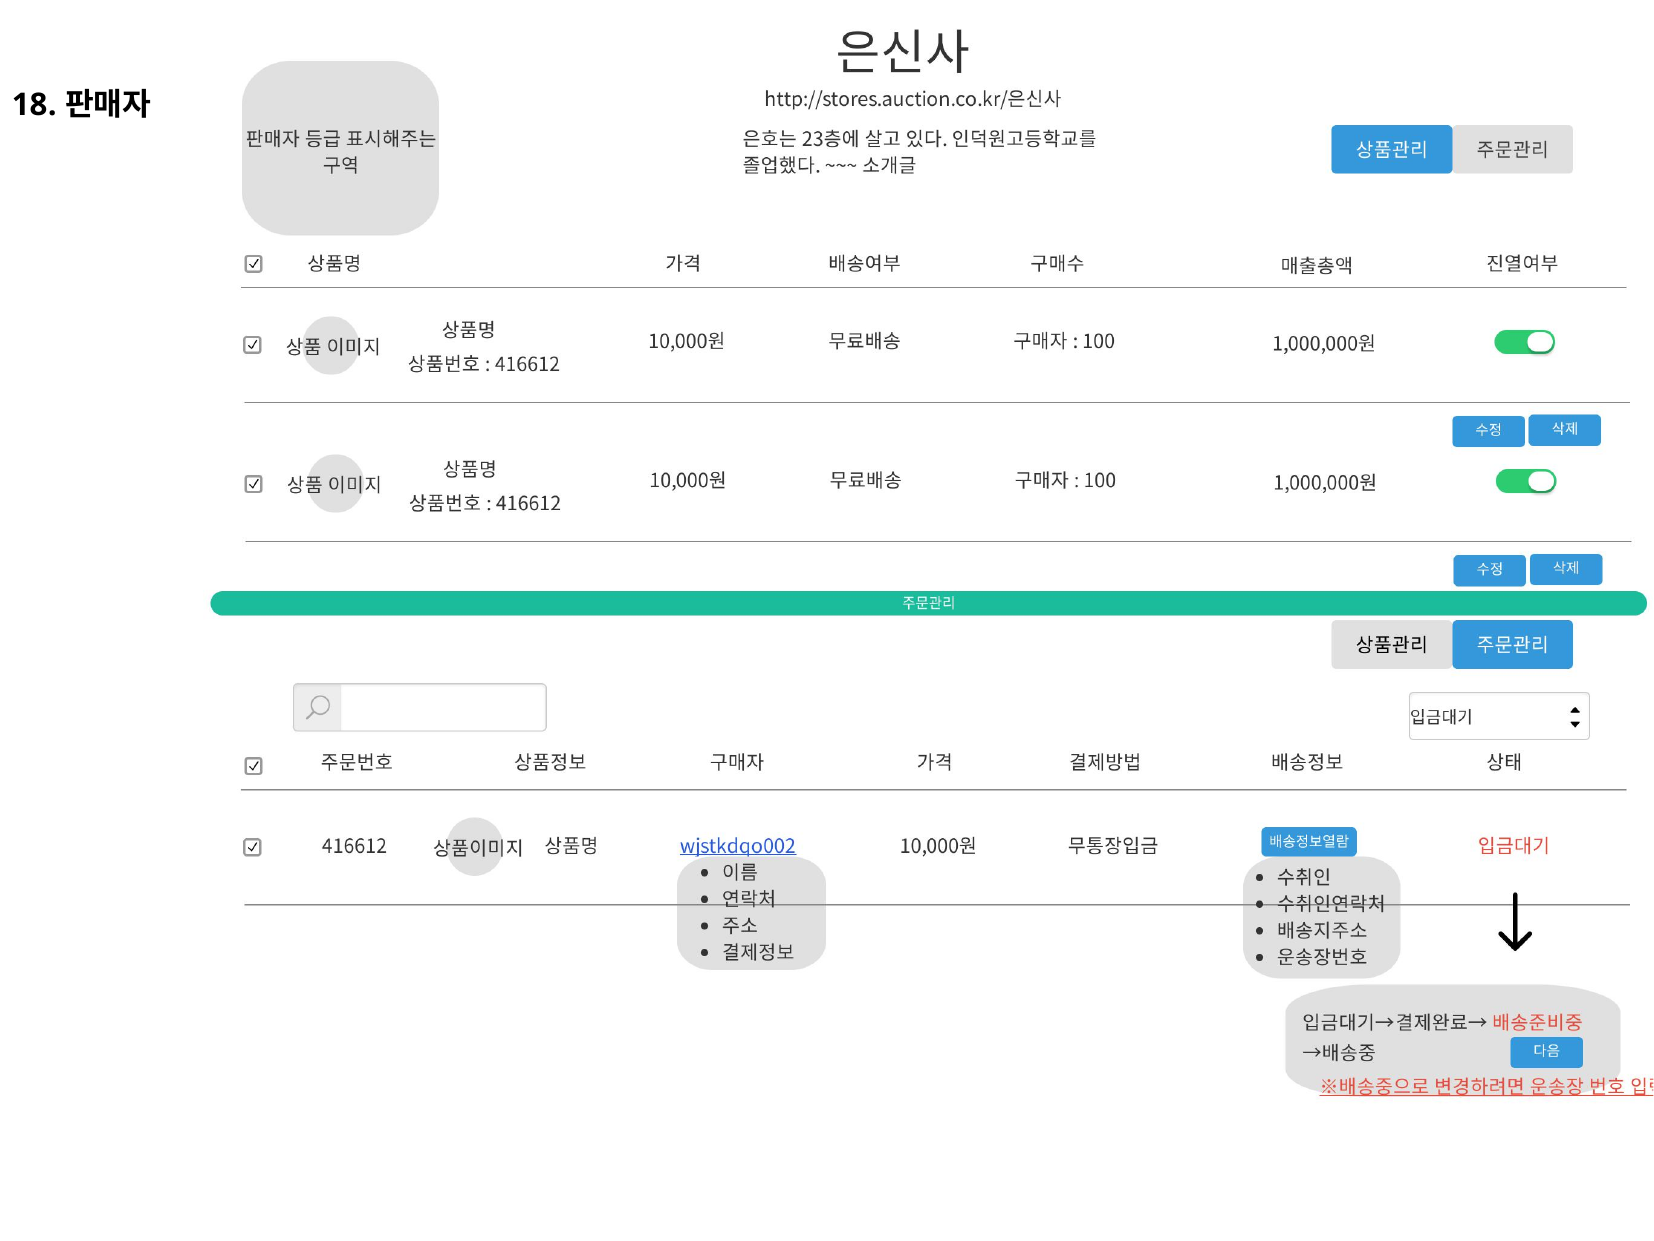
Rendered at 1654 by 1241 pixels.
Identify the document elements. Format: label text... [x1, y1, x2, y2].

picture [203, 0, 1654, 1241]
text_box 18. 판매자 [11, 59, 768, 146]
